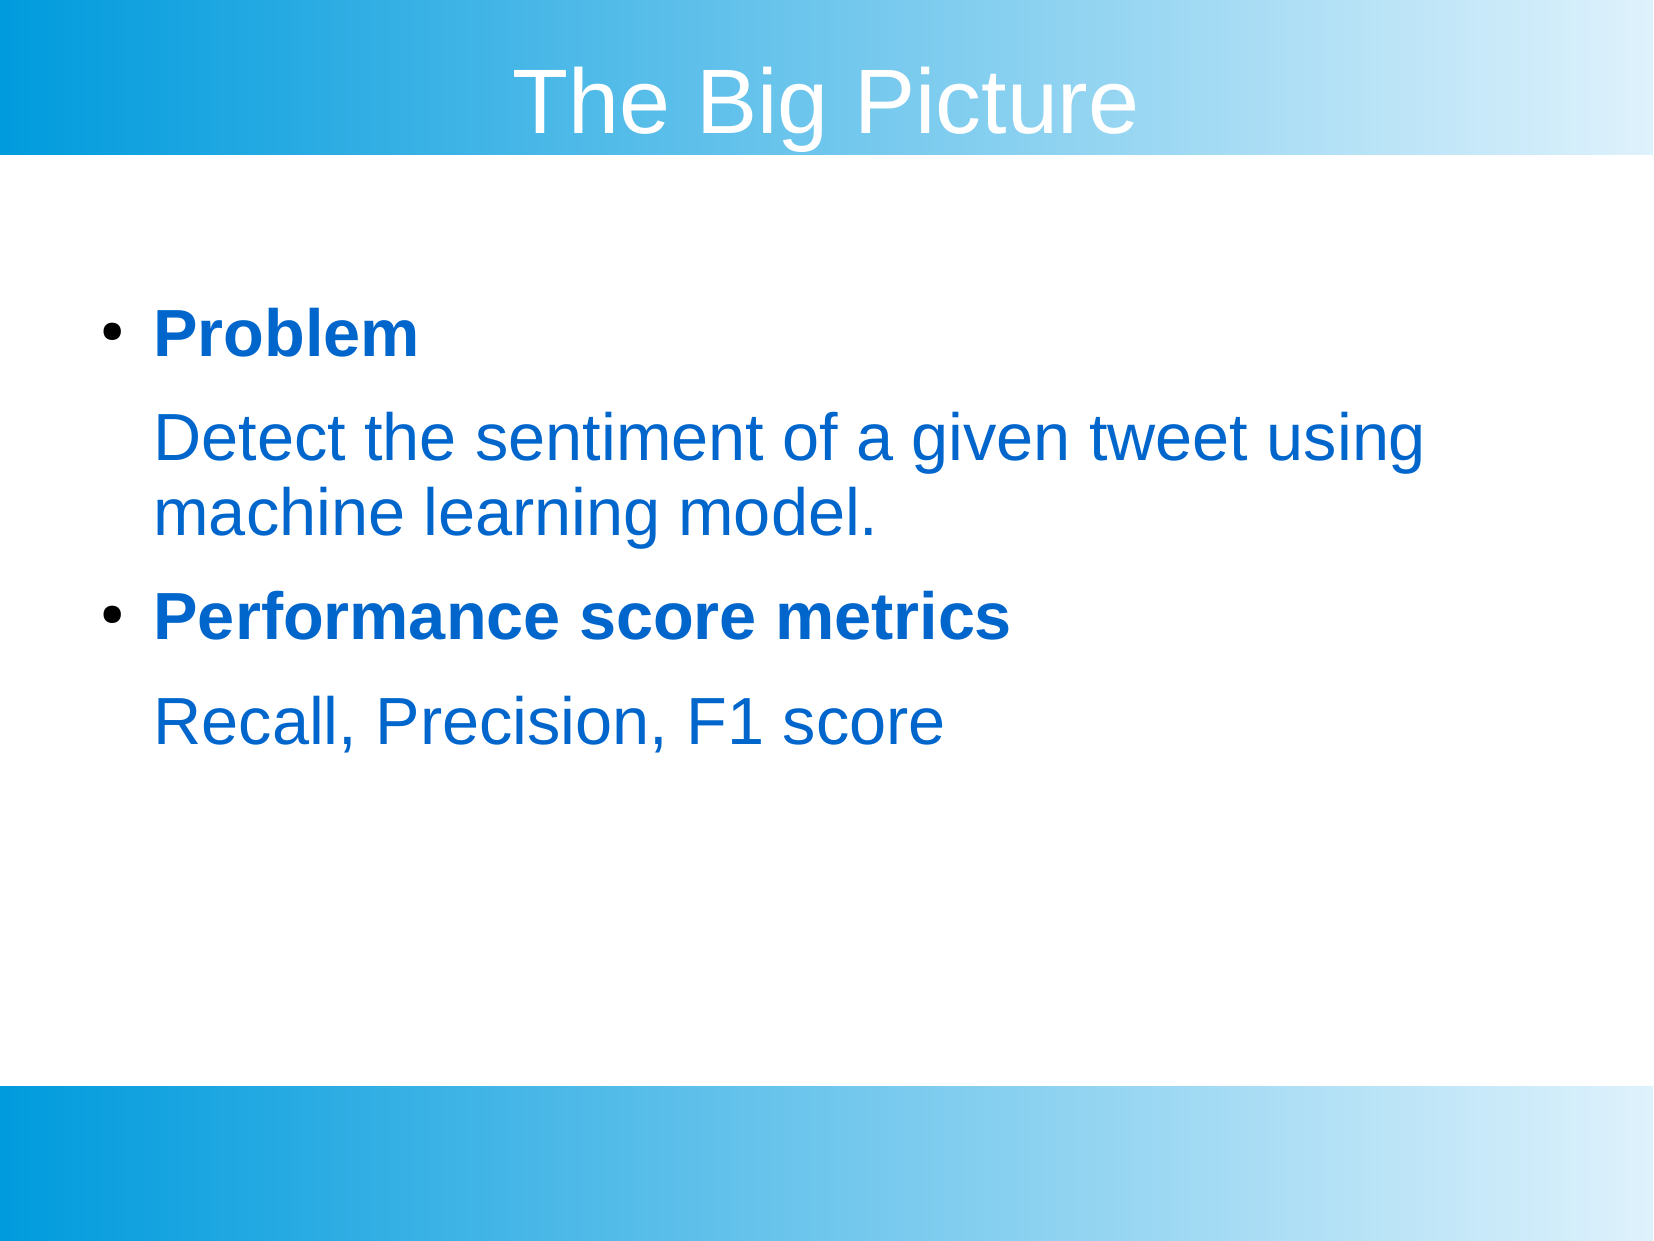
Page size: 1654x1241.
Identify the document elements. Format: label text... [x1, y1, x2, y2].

title The Big Picture [82, 49, 1571, 155]
list Problem Detect the sentiment of a given tweet using machine learning model. Performance score metrics Recall, Precision, F1 score [82, 296, 1571, 1016]
